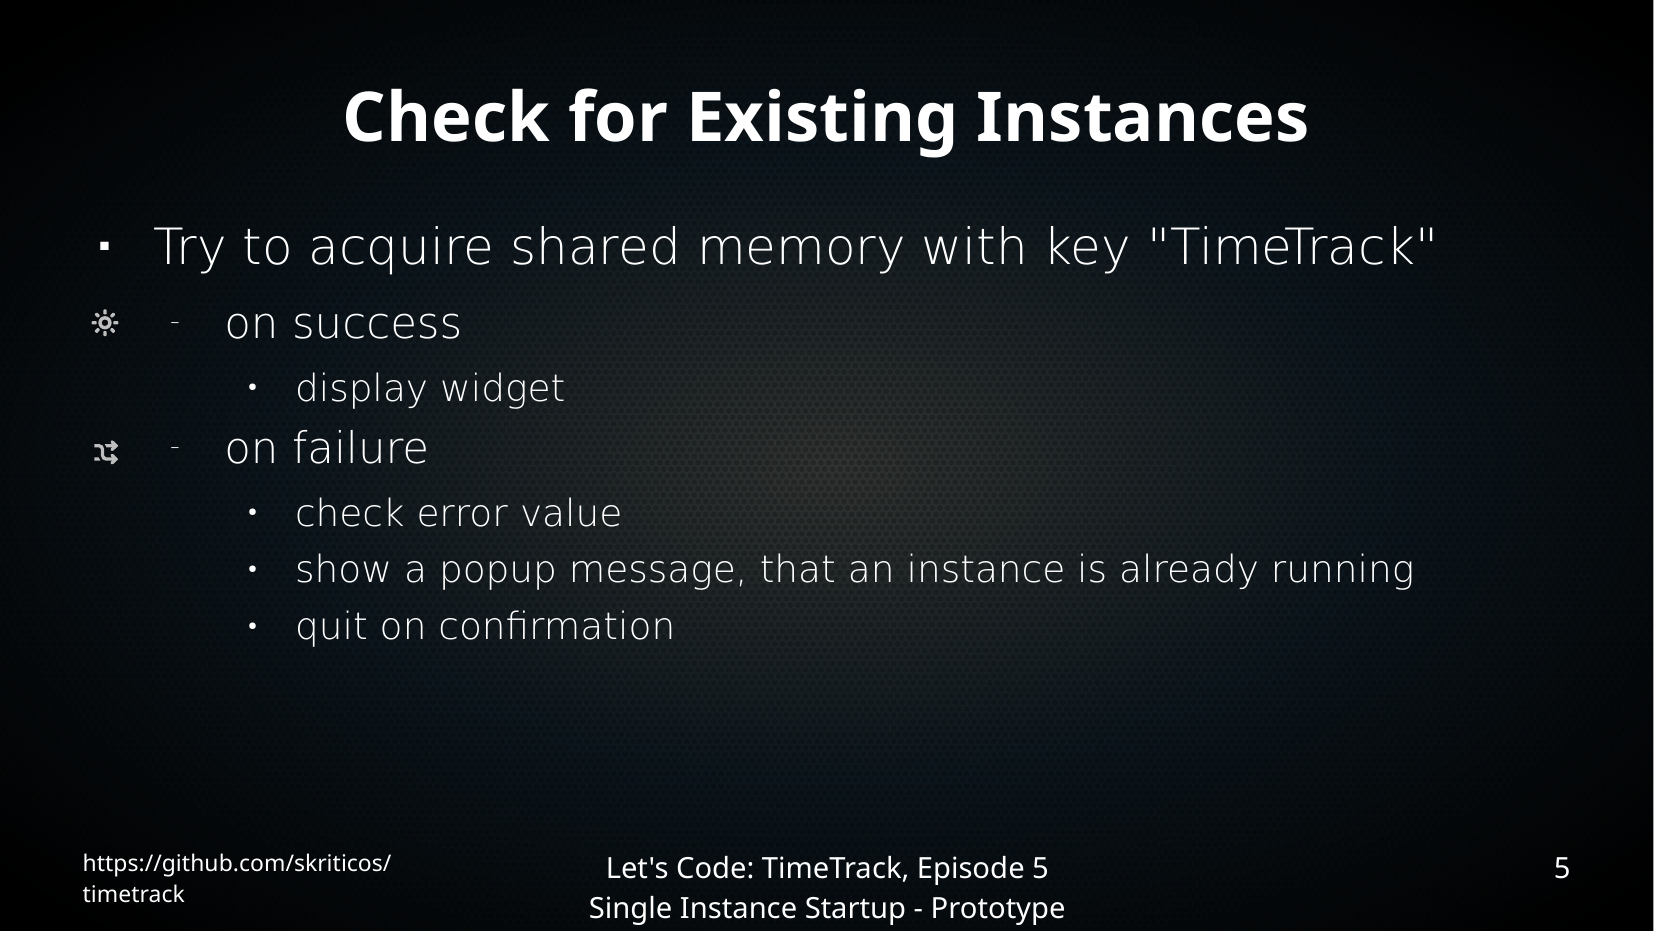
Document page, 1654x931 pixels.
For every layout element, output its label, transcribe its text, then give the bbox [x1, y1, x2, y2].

picture [0, 0, 1654, 931]
title Check for Existing Instances [82, 37, 1571, 193]
list Try to acquire shared memory with key "TimeTrack" on success display widget on failure check error value show a popup message, that an instance is already running quit on confirmation [82, 217, 1538, 758]
